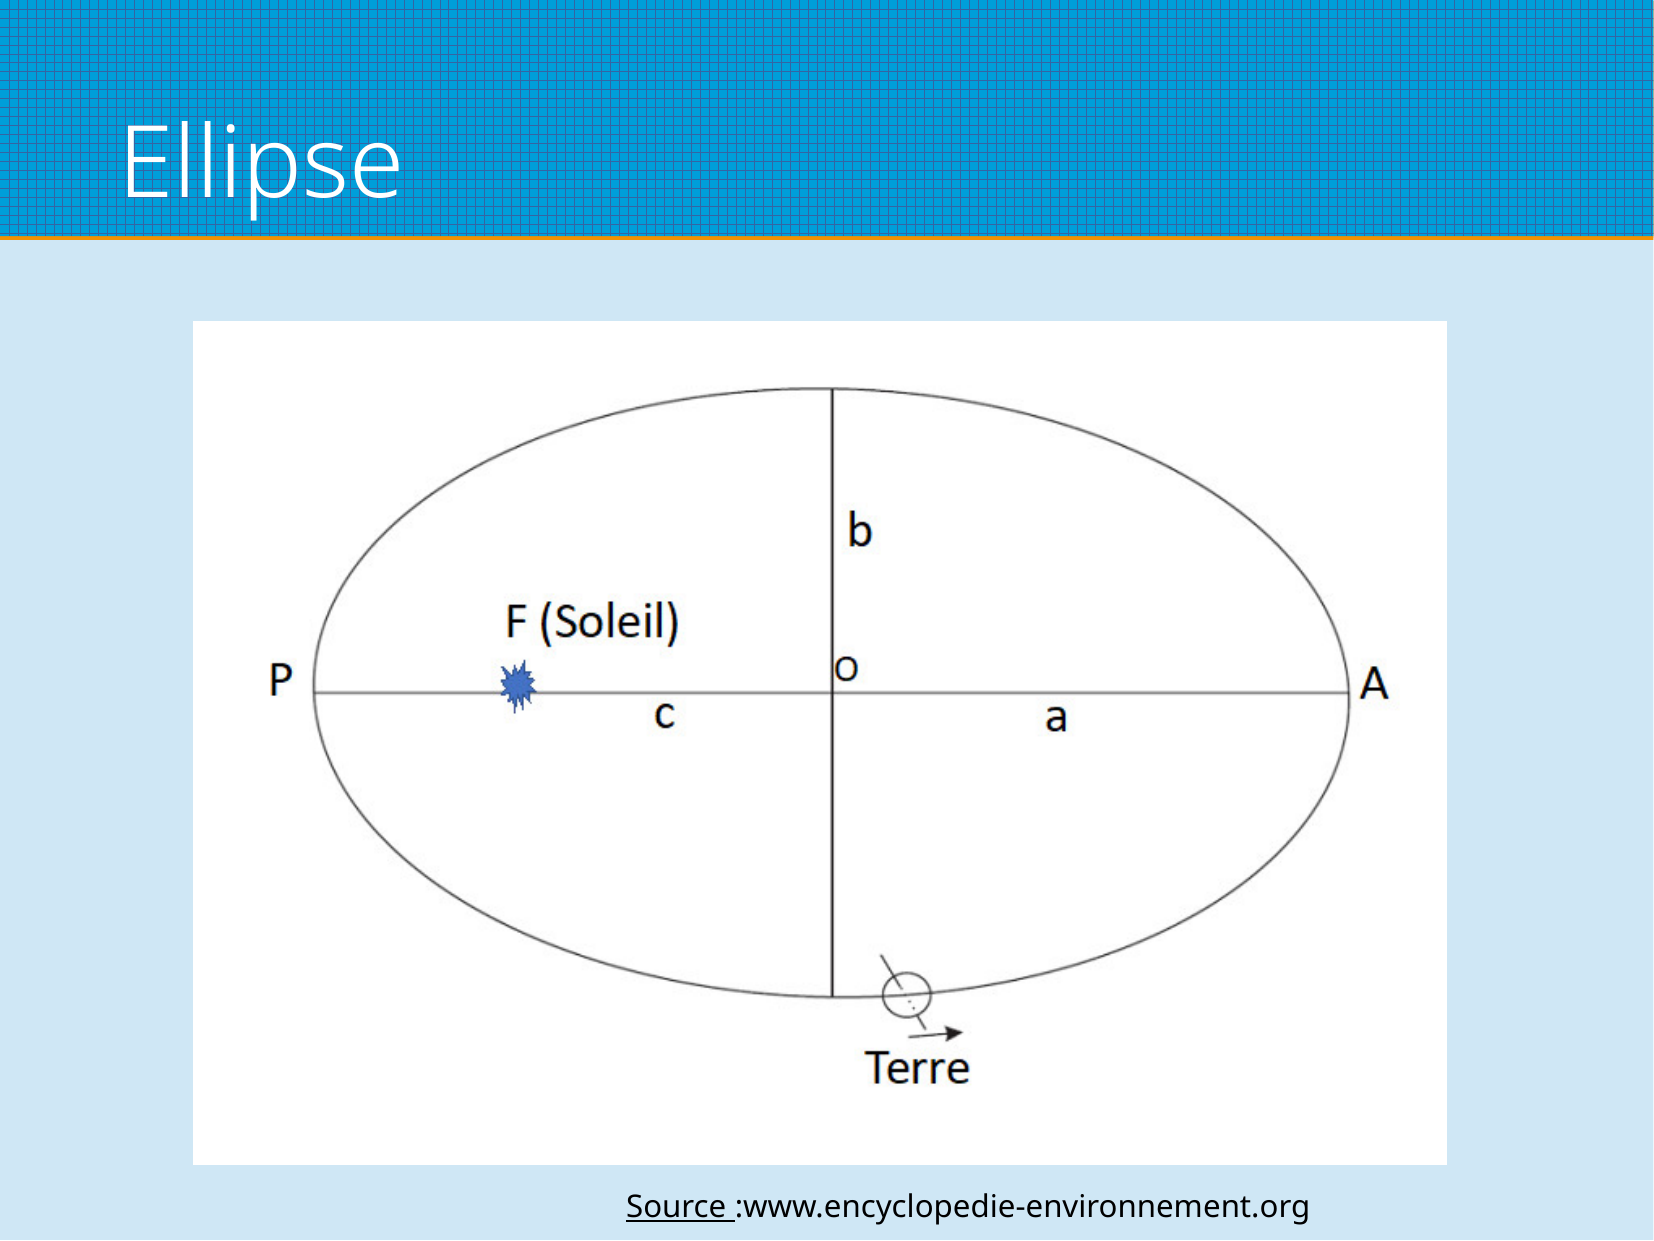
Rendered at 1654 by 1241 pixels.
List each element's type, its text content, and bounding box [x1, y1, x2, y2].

picture [193, 321, 1447, 1165]
text_box Source :www.encyclopedie-environnement.org [620, 1160, 1654, 1241]
title Ellipse [118, 19, 1607, 227]
